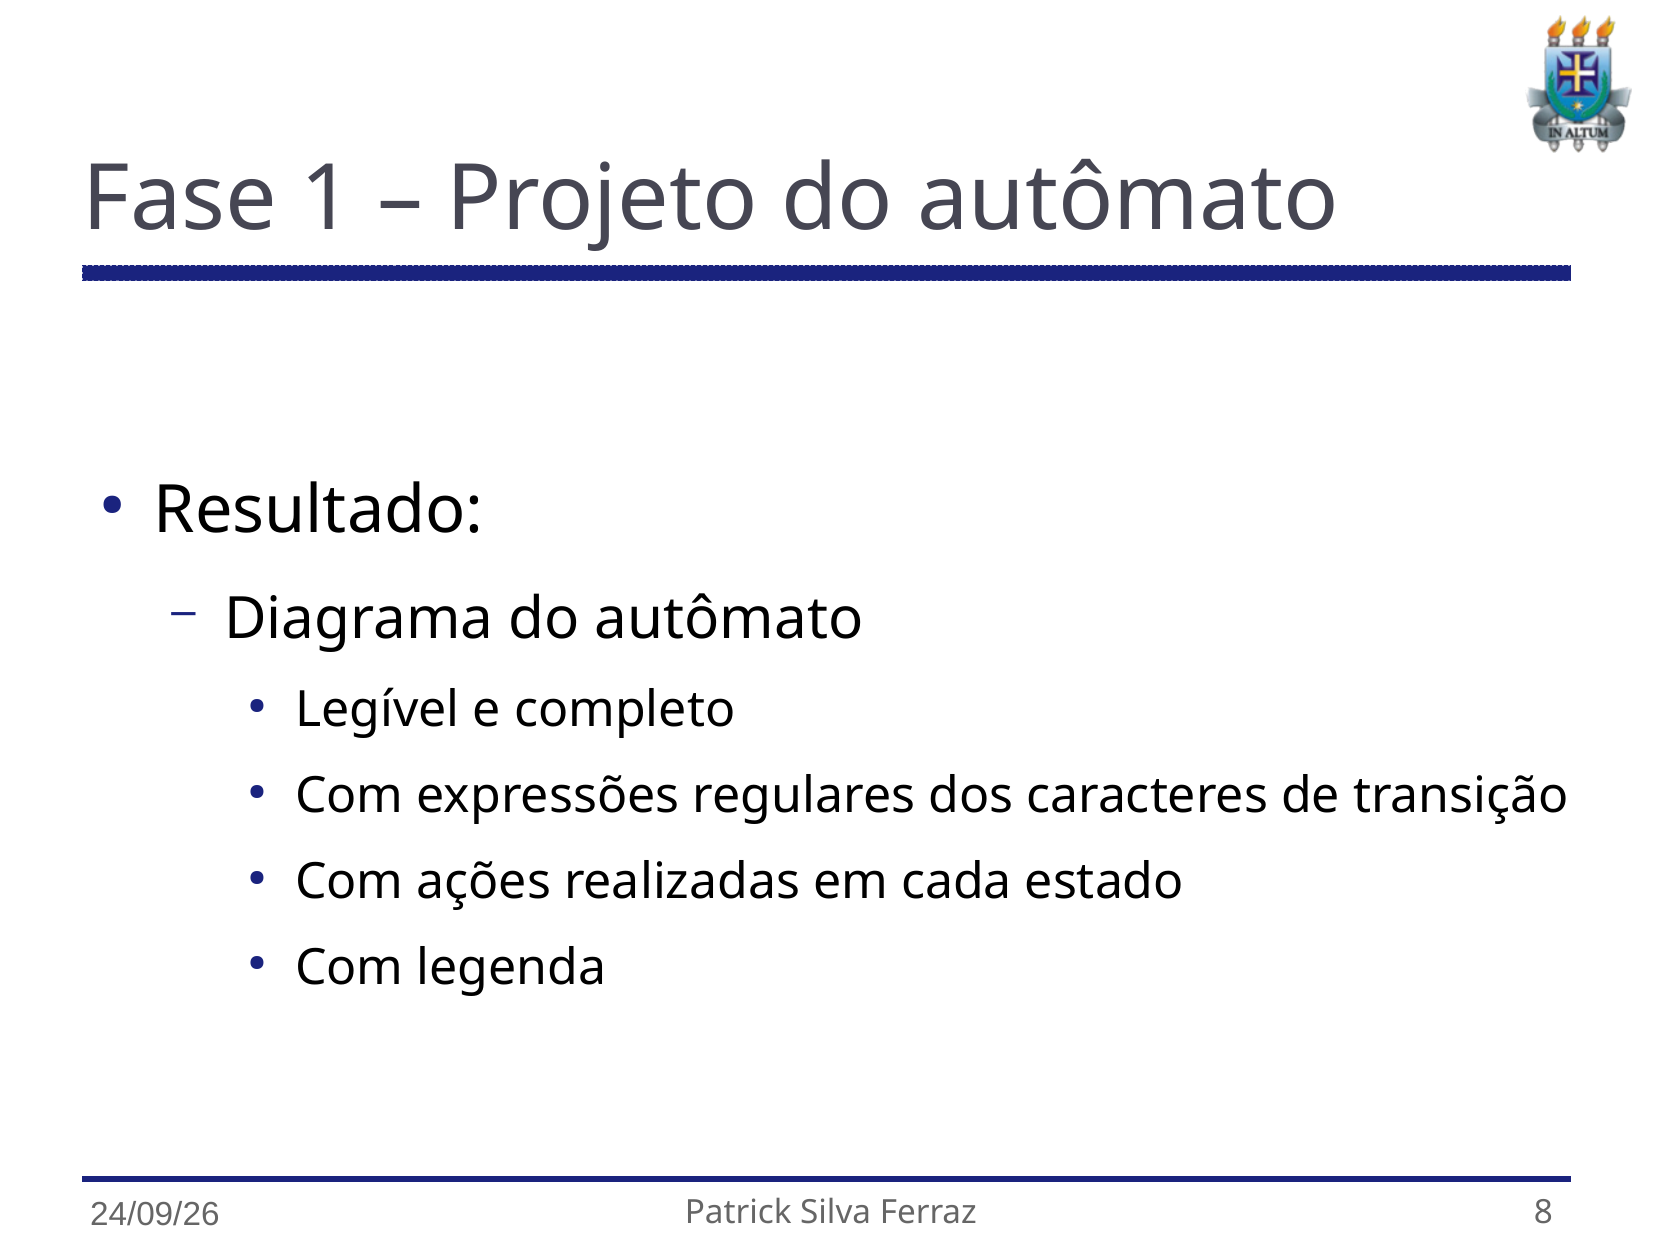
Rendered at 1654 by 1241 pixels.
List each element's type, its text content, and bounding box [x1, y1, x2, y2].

picture [1525, 15, 1632, 153]
list Resultado: Diagrama do autômato Legível e completo Com expressões regulares dos caracteres de transição Com ações realizadas em cada estado Com legenda [82, 290, 1571, 1171]
title Fase 1 – Projeto do autômato [82, 49, 1571, 257]
